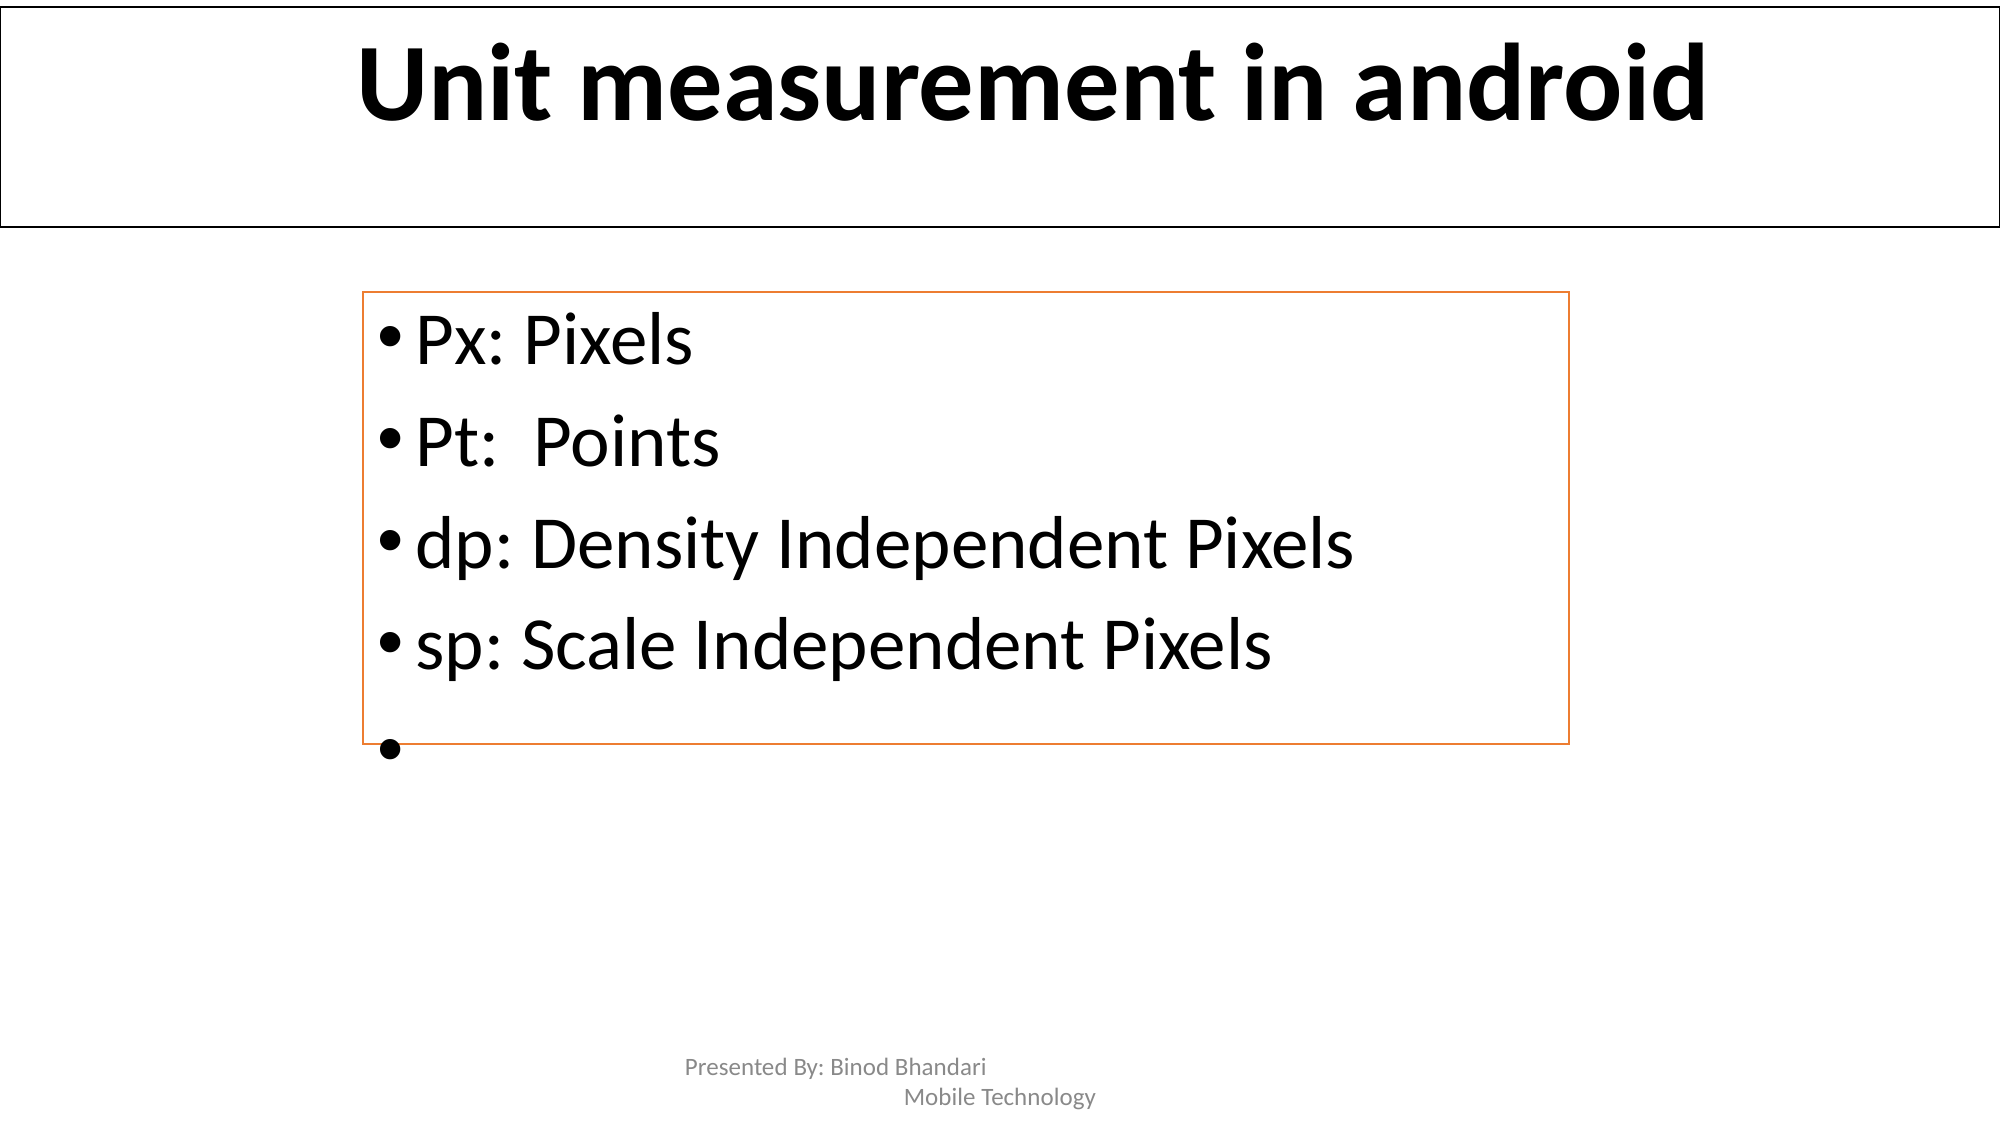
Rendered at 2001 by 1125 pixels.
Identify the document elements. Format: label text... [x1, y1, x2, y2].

text_box Presented By: Binod Bhandari Mobile Technology [662, 1042, 1338, 1103]
list Px: Pixels Pt: Points dp: Density Independent Pixels sp: Scale Independent Pixels [362, 292, 1570, 744]
title Unit measurement in android [0, 6, 2000, 228]
